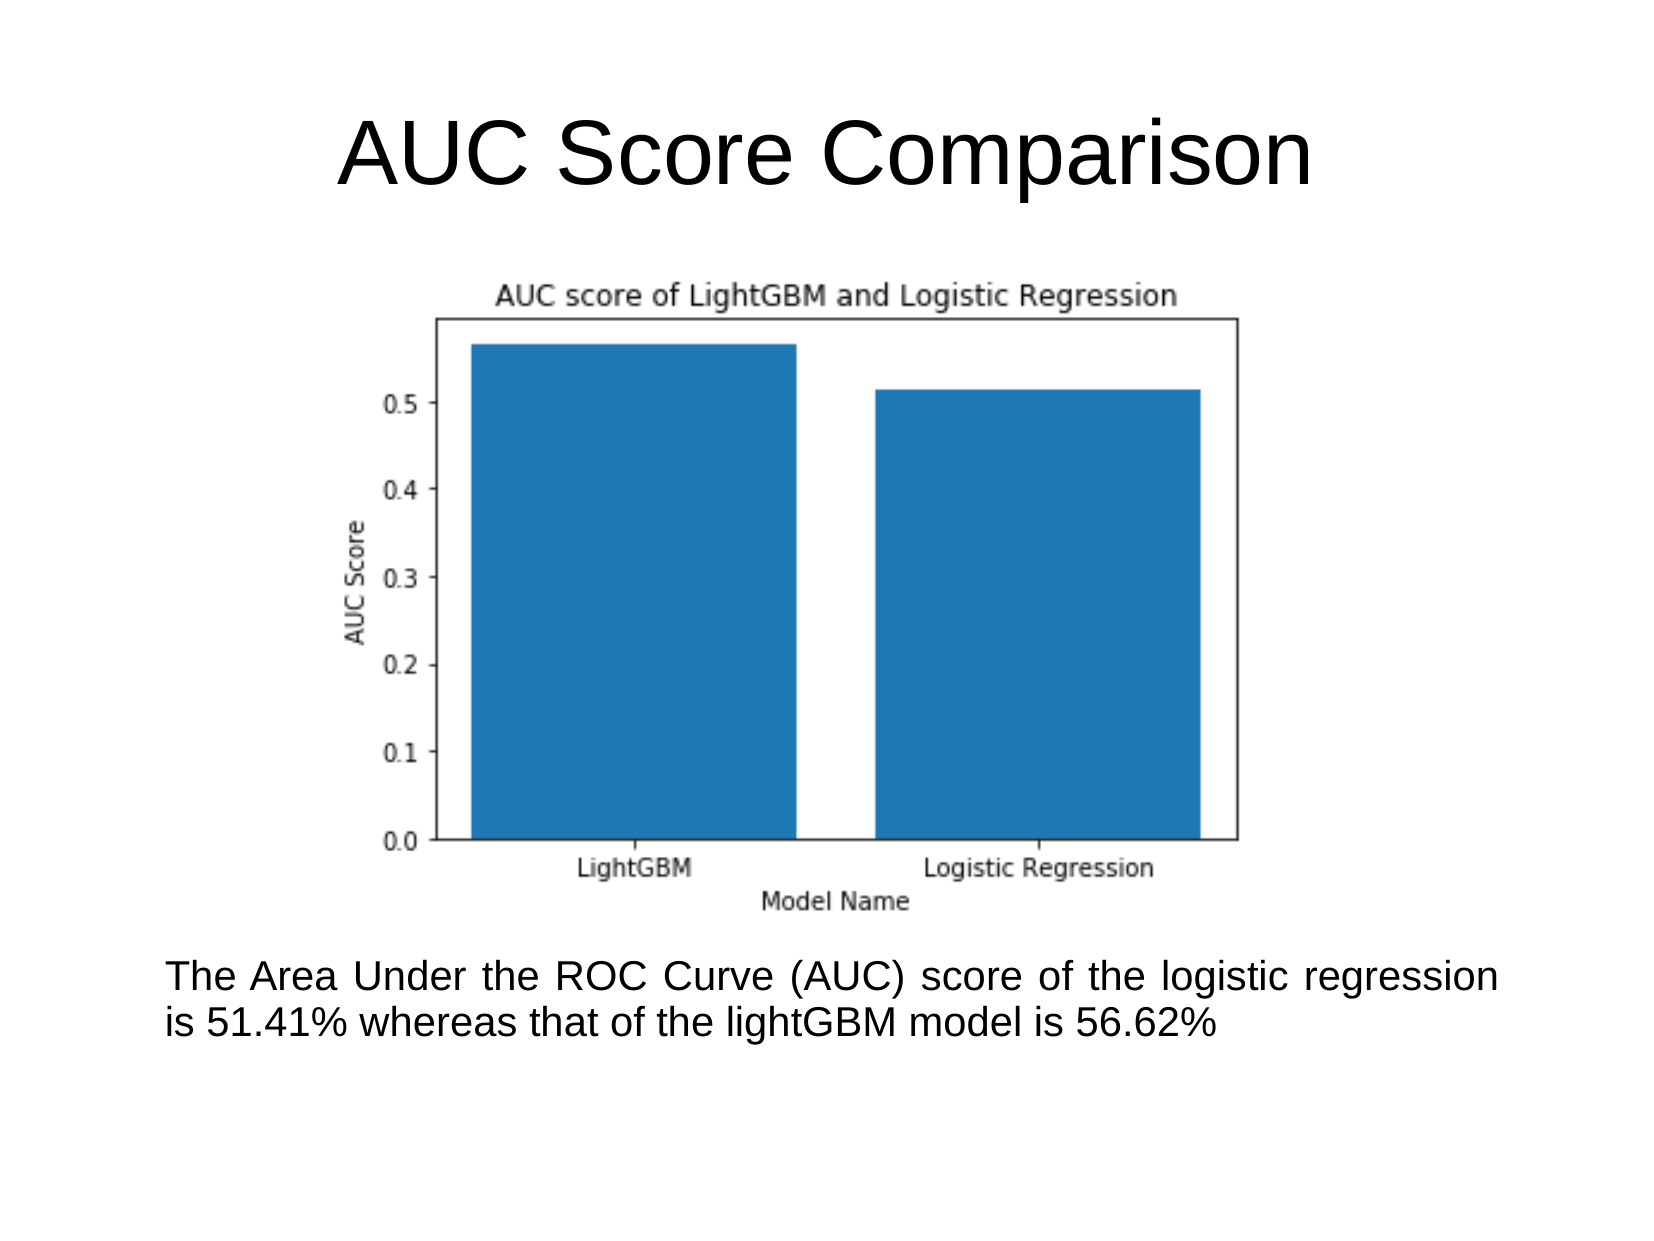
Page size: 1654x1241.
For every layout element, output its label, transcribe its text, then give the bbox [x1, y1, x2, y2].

title AUC Score Comparison [82, 49, 1571, 257]
text_box The Area Under the ROC Curve (AUC) score of the logistic regression is 51.41% whereas that of the lightGBM model is 56.62% [150, 945, 1516, 1100]
picture [331, 266, 1261, 931]
